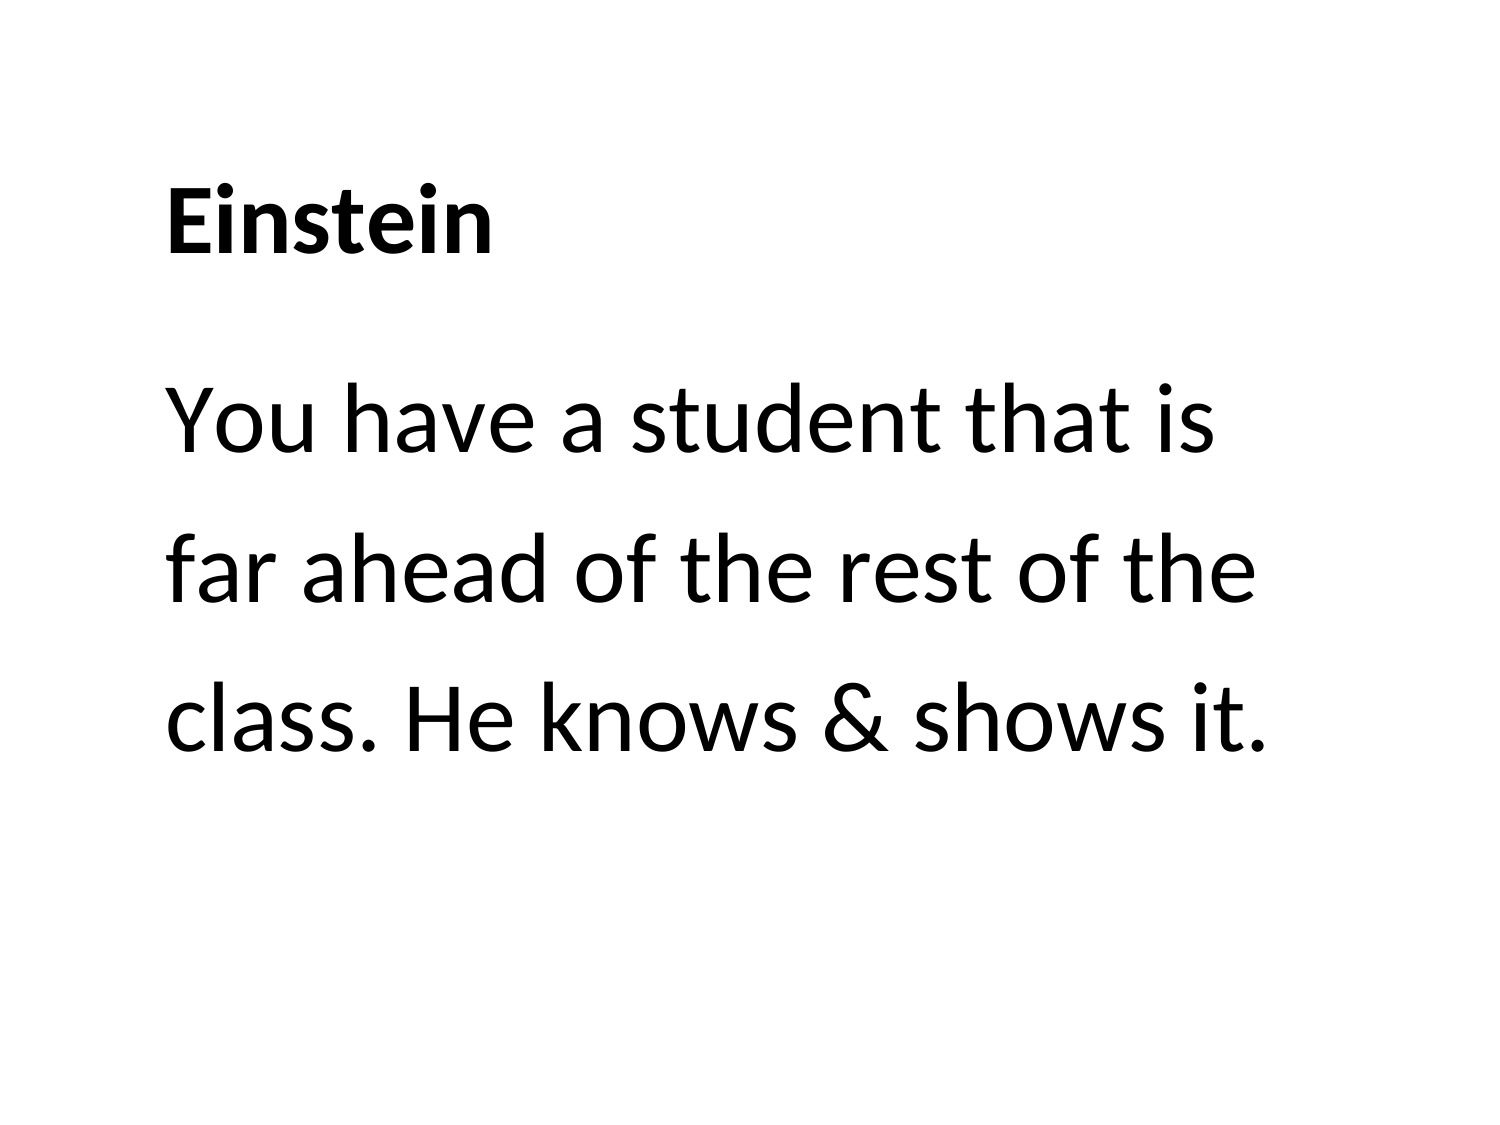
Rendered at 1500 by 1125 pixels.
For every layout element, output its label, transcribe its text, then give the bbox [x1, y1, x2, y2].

text_box Einstein [149, 166, 1427, 262]
text_box You have a student that is far ahead of the rest of the class. He knows & shows it. [150, 314, 1306, 871]
